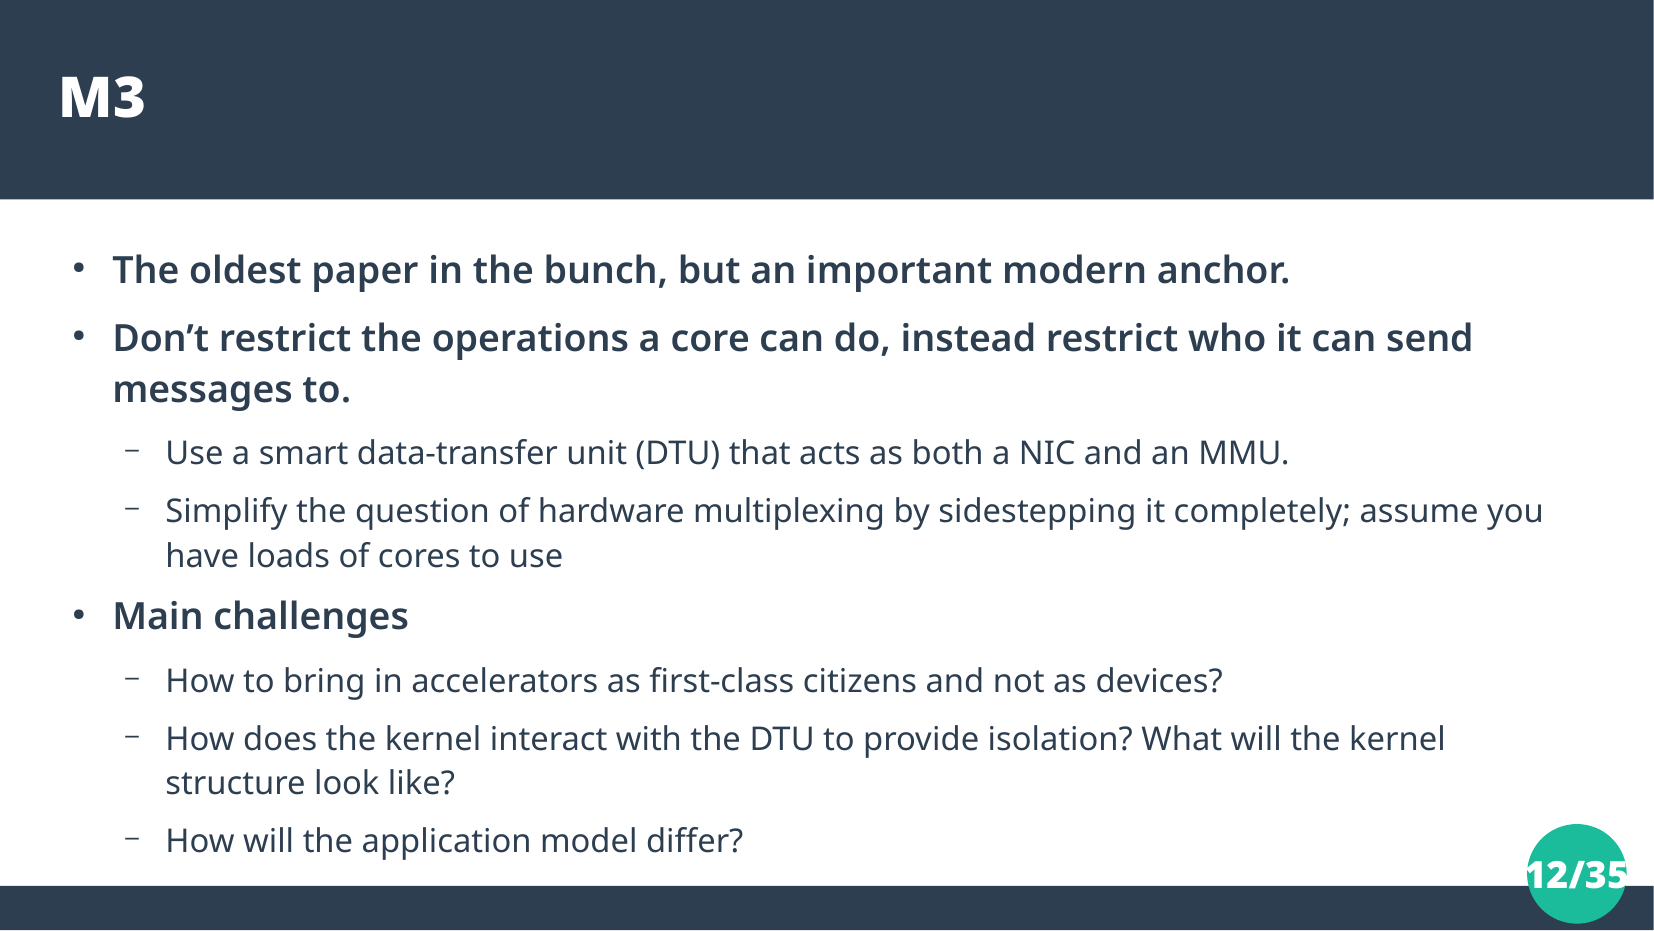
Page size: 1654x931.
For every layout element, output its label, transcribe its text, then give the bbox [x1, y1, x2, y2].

title M3 [59, 37, 1595, 155]
list The oldest paper in the bunch, but an important modern anchor. Don’t restrict the operations a core can do, instead restrict who it can send messages to. Use a smart data-transfer unit (DTU) that acts as both a NIC and an MMU. Simplify the question of hardware multiplexing by sidestepping it completely; assume you have loads of cores to use Main challenges How to bring in accelerators as first-class citizens and not as devices? How does the kernel interact with the DTU to provide isolation? What will the kernel structure look like? How will the application model differ? [59, 243, 1595, 864]
